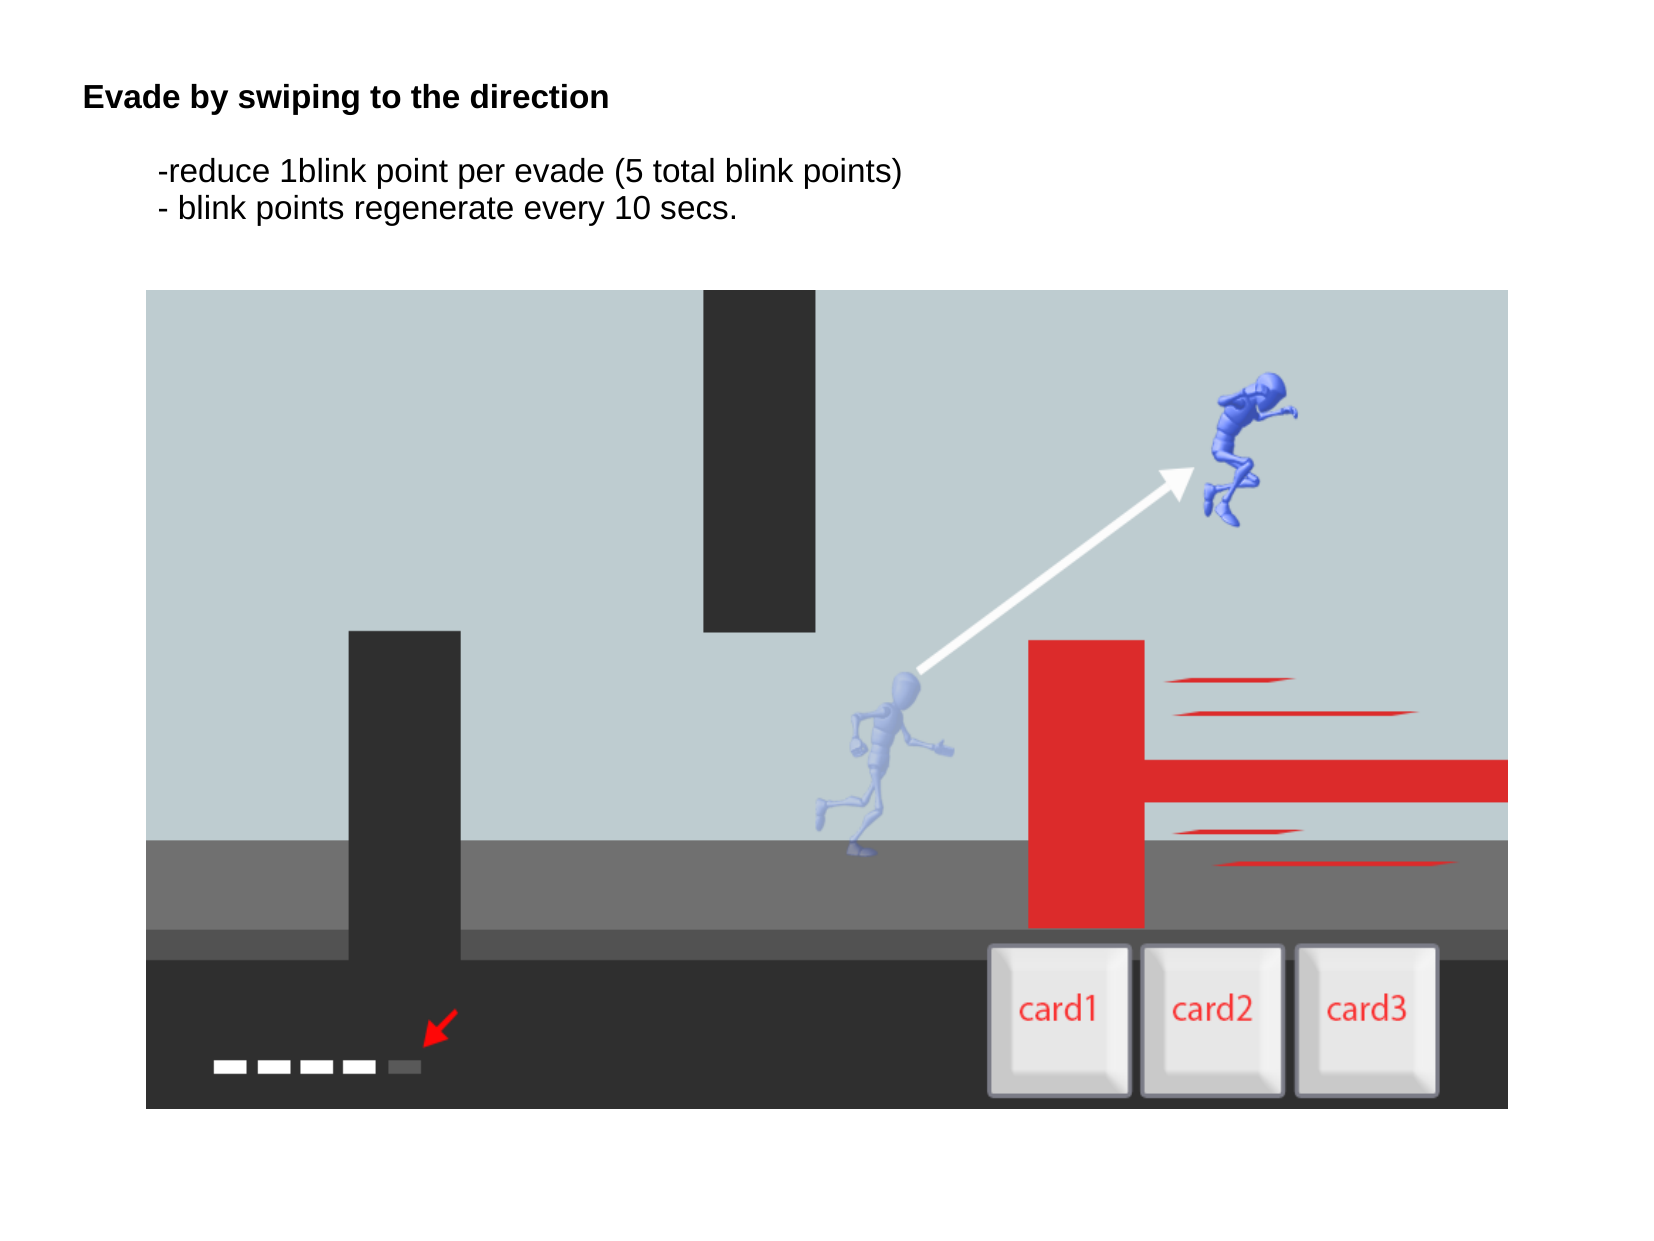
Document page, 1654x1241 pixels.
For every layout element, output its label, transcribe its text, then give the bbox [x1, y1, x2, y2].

picture [146, 290, 1508, 1109]
title Evade by swiping to the direction -reduce 1blink point per evade (5 total blink points) - blink points regenerate every 10 secs. [82, 49, 1571, 257]
